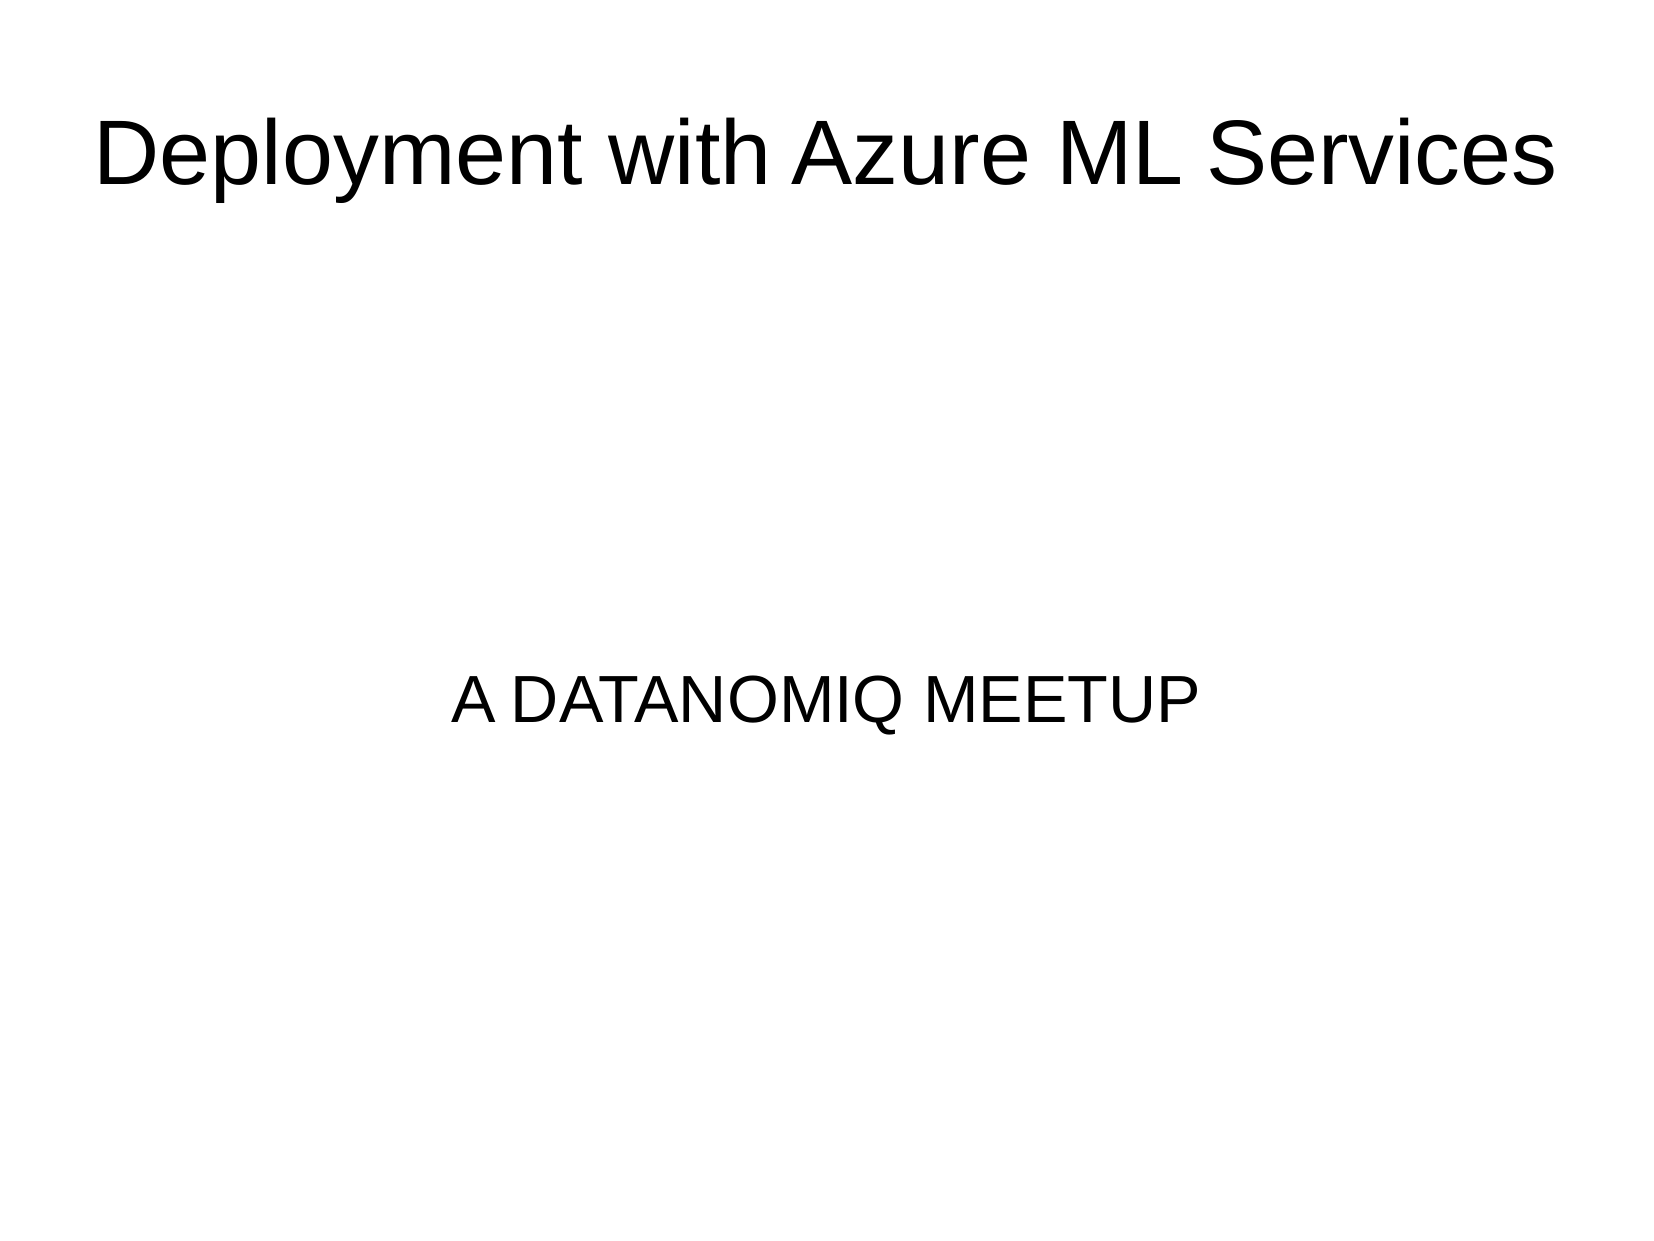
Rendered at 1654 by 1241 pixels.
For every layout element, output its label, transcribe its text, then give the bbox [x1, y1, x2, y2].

subtitle A DATANOMIQ MEETUP [82, 290, 1571, 1109]
title Deployment with Azure ML Services [82, 49, 1571, 257]
